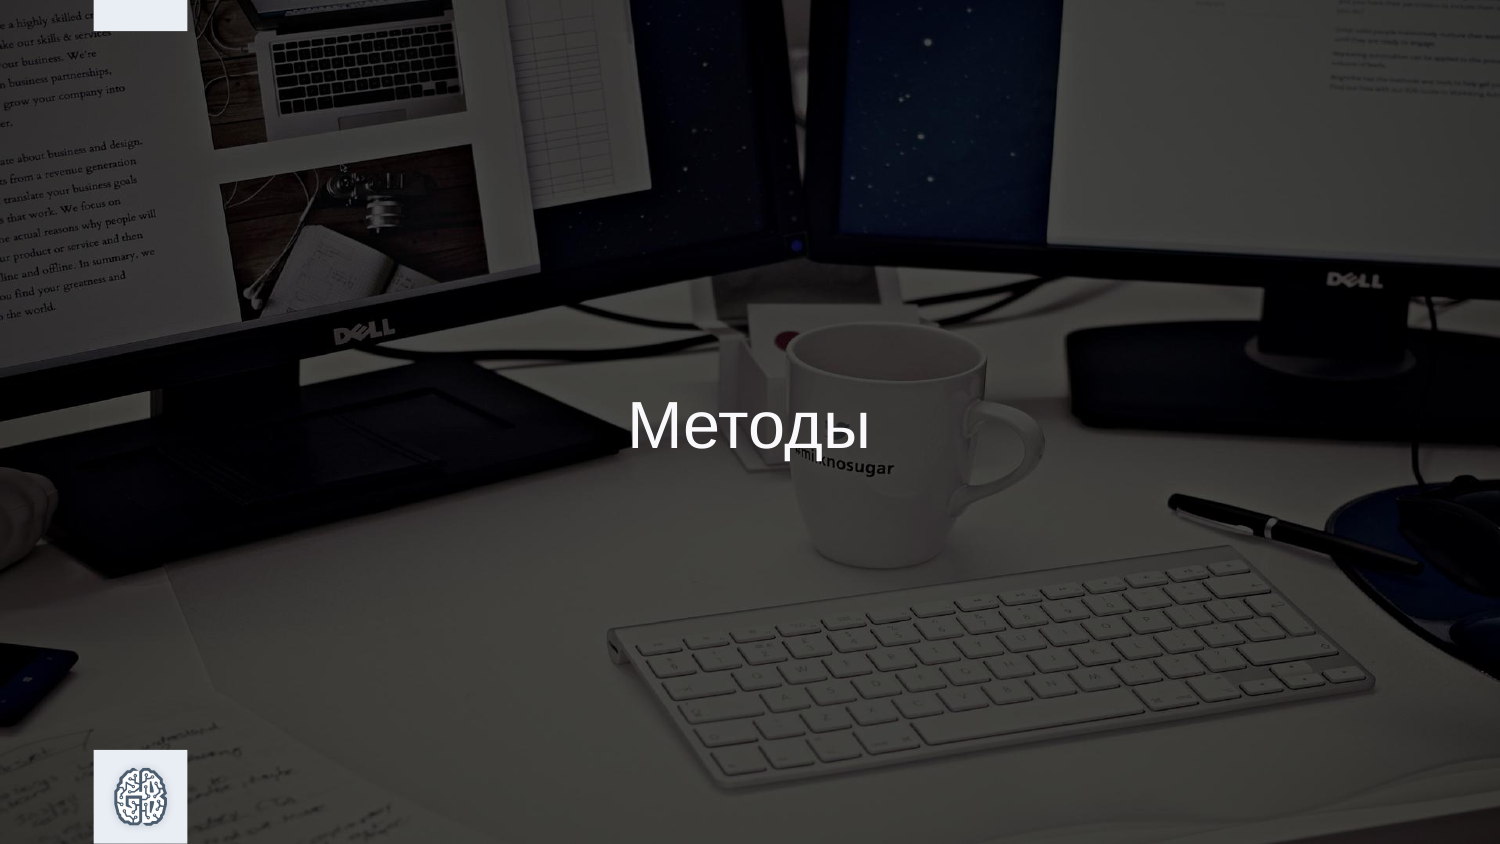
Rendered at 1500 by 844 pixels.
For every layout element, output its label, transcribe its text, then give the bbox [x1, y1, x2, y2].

picture [106, 760, 175, 834]
picture [0, 0, 1500, 844]
text_box Методы [187, 93, 1312, 750]
